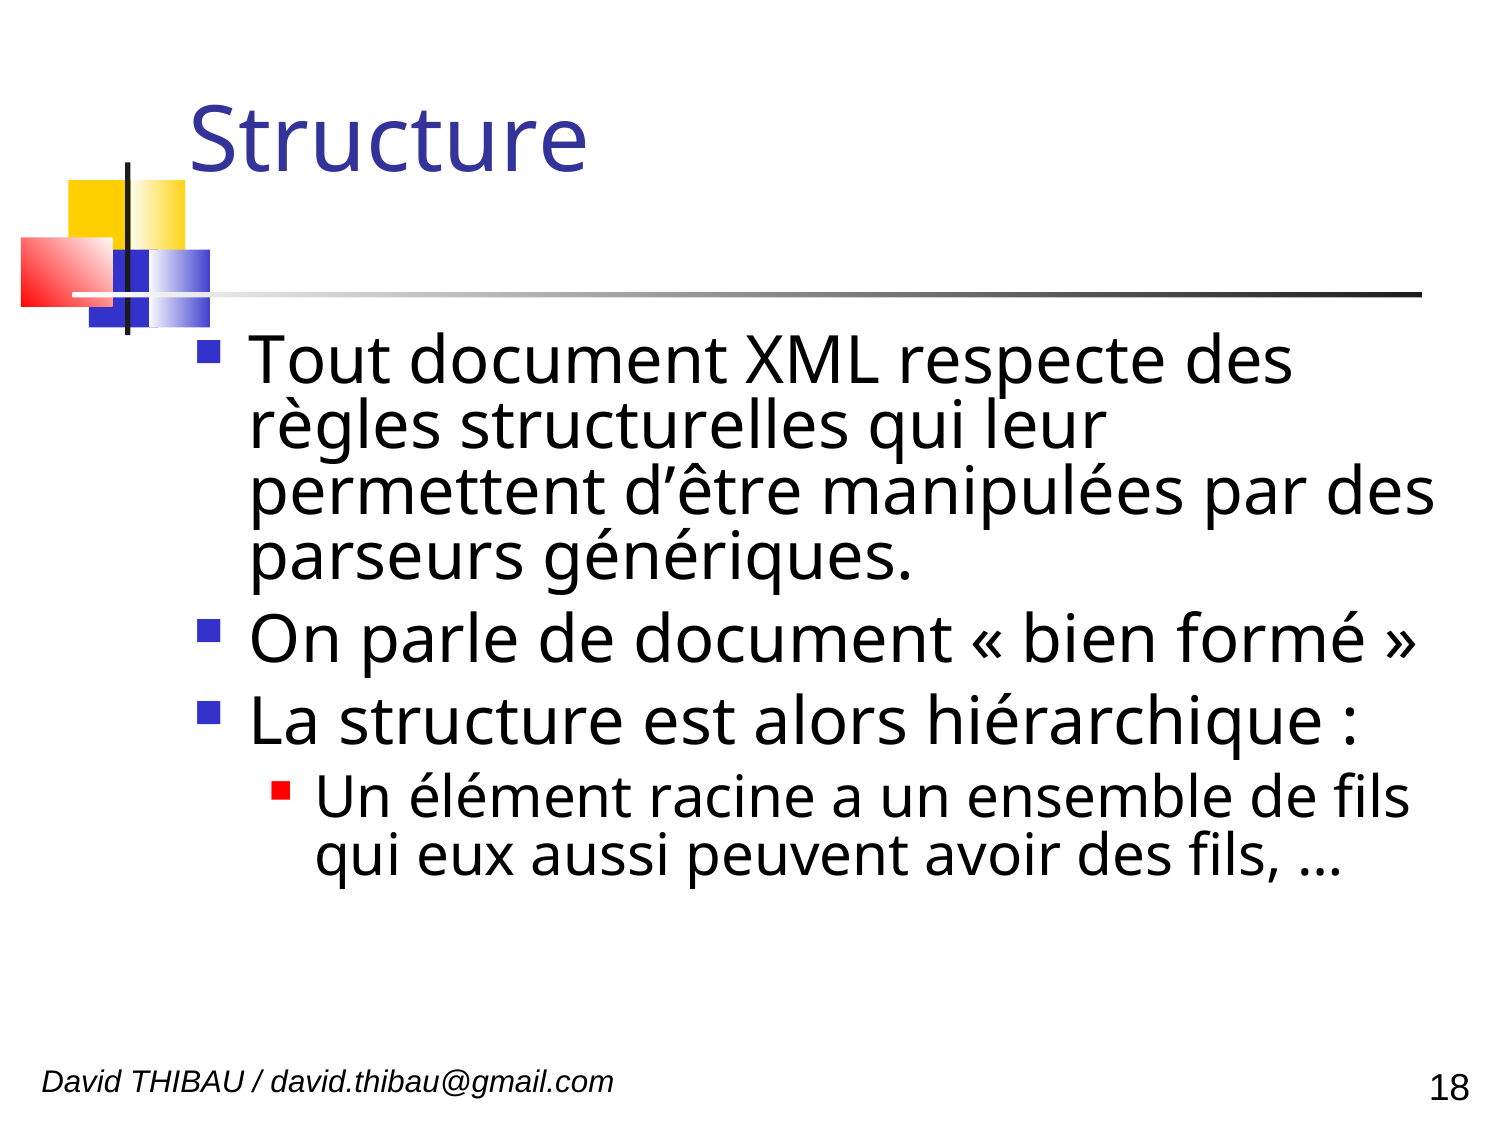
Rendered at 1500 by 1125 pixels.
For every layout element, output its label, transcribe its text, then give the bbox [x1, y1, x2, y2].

list Tout document XML respecte des règles structurelles qui leur permettent d’être manipulées par des parseurs génériques. On parle de document « bien formé » La structure est alors hiérarchique : Un élément racine a un ensemble de fils qui eux aussi peuvent avoir des fils, … [193, 330, 1469, 1047]
title Structure [188, 13, 1467, 275]
